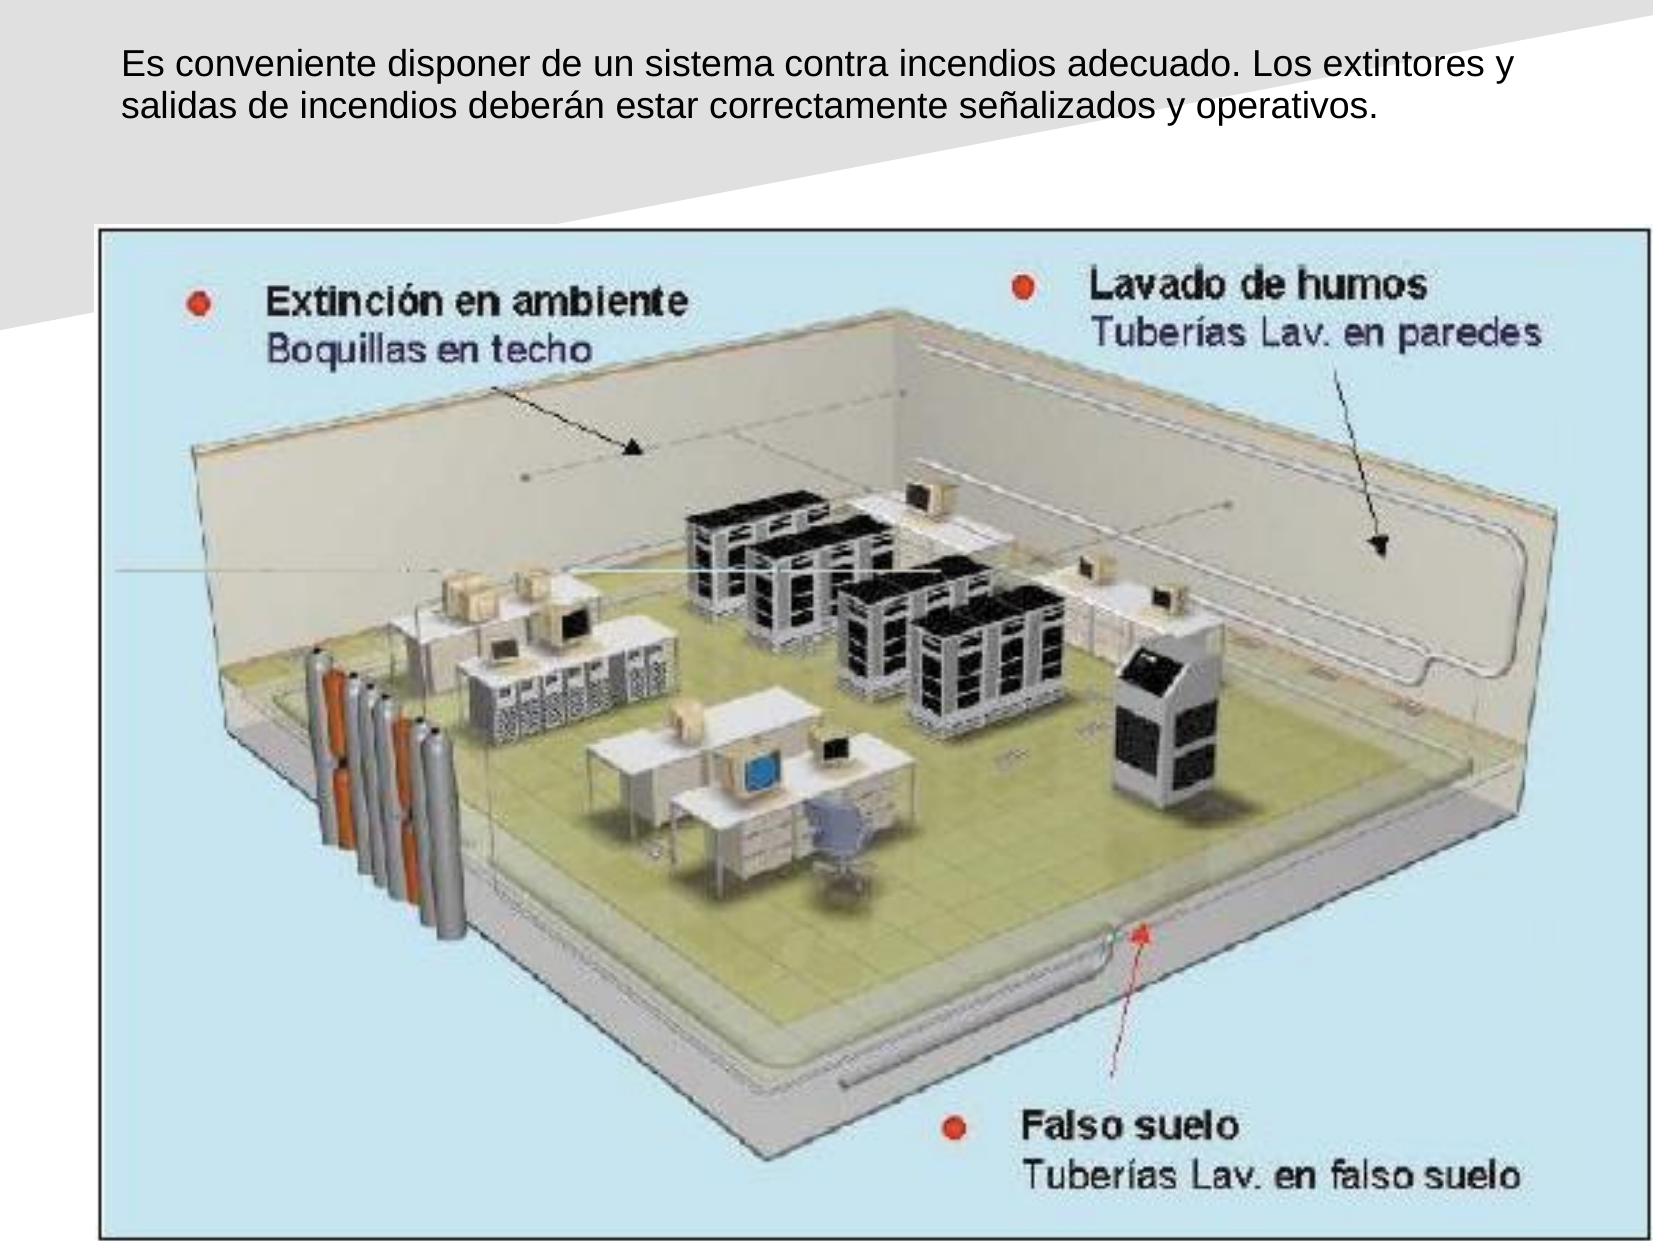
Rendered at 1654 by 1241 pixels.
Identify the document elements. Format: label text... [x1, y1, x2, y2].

text_box Es conveniente disponer de un sistema contra incendios adecuado. Los extintores y salidas de incendios deberán estar correctamente señalizados y operativos. [106, 35, 1560, 224]
picture [94, 224, 1653, 1241]
